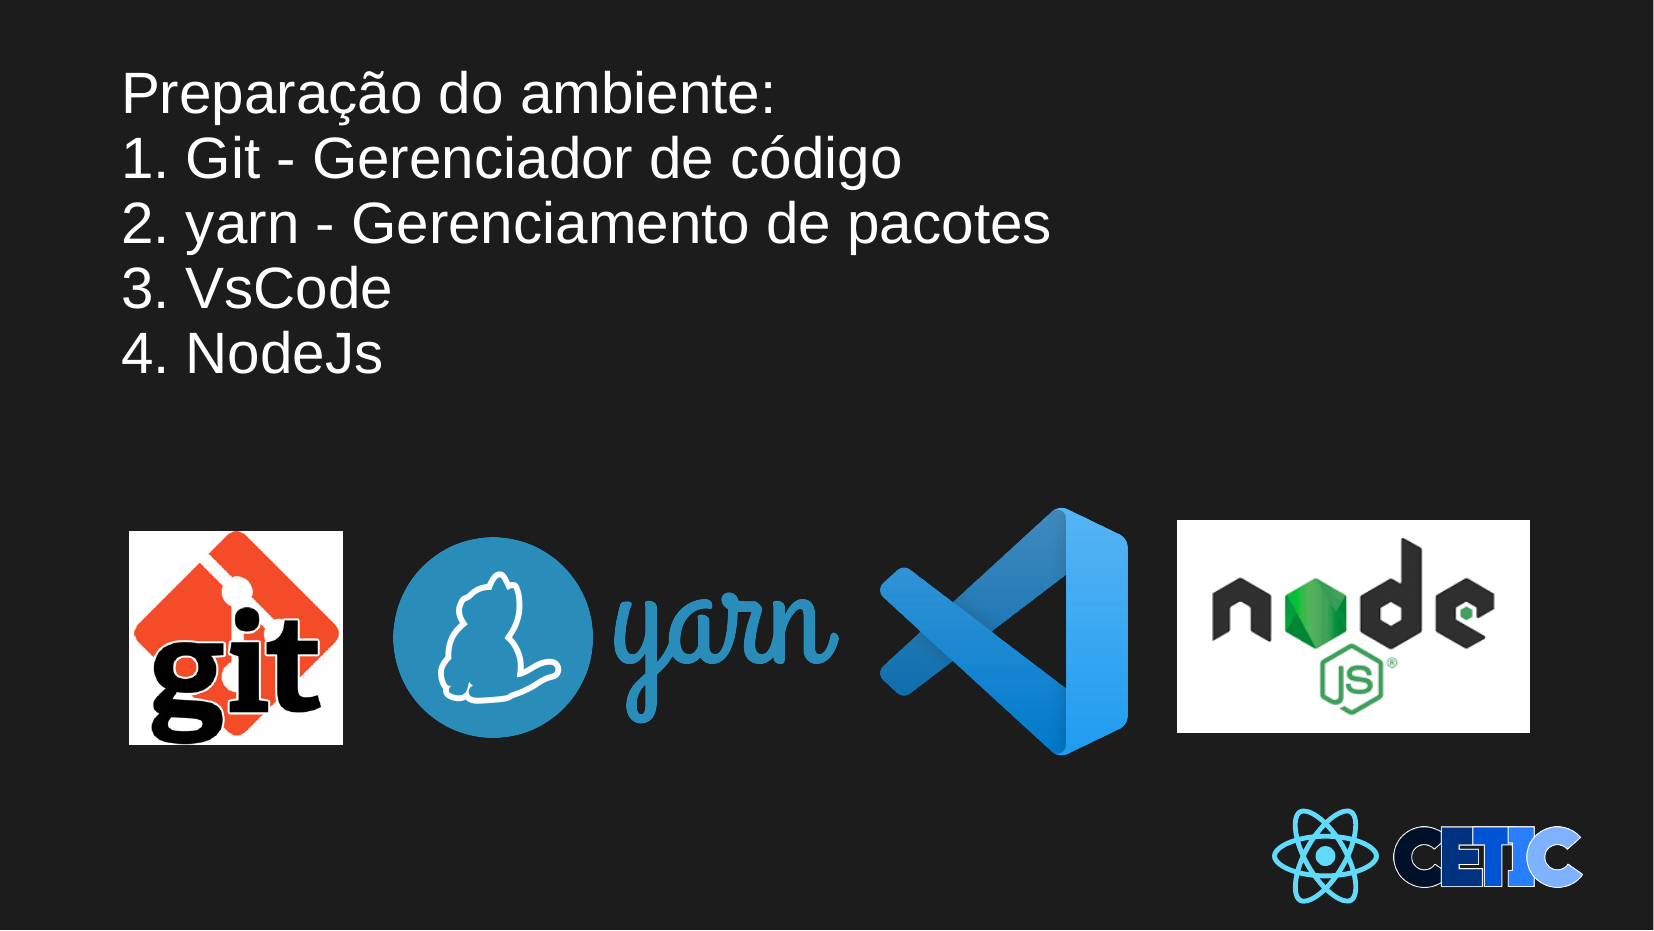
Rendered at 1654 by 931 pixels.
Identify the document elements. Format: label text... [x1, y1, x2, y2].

picture [393, 537, 839, 738]
picture [1177, 520, 1530, 733]
text_box Preparação do ambiente: 1. Git - Gerenciador de código 2. yarn - Gerenciamento de pacotes 3. VsCode 4. NodeJs [106, 53, 1548, 394]
picture [880, 507, 1128, 756]
picture [1233, 791, 1583, 922]
picture [129, 531, 343, 745]
